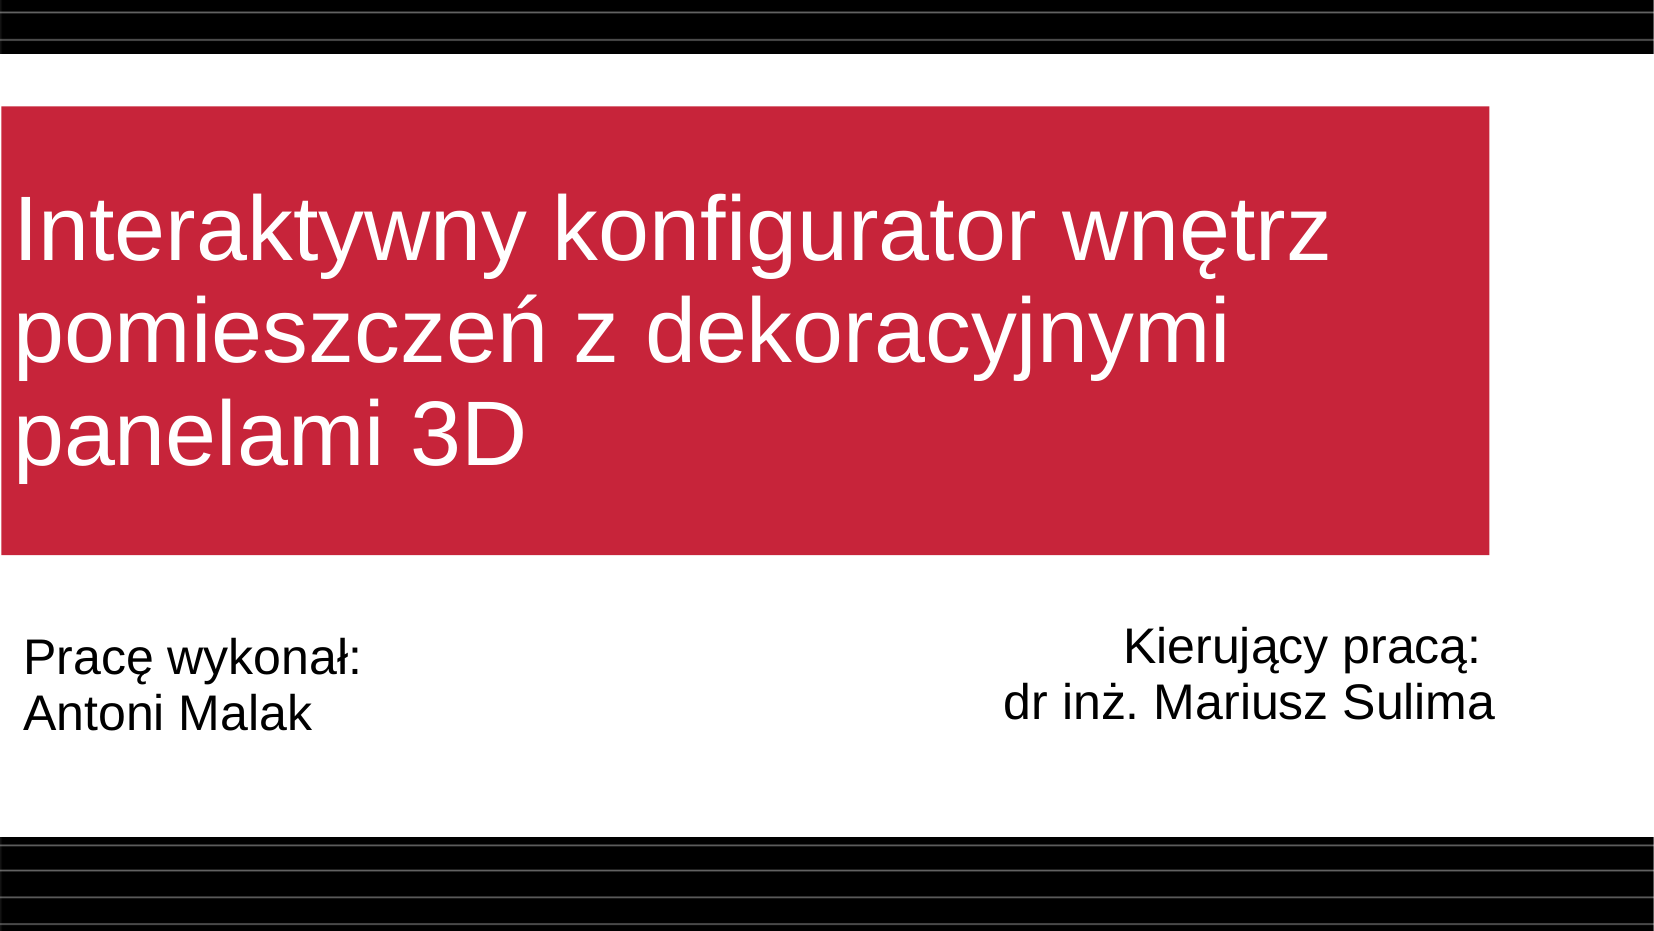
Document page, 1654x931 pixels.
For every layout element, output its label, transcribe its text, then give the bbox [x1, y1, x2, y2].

picture [0, 0, 1654, 54]
title Interaktywny konfigurator wnętrz pomieszczeń z dekoracyjnymi panelami 3D [1, 106, 1490, 556]
subtitle Pracę wykonał: Antoni Malak [23, 578, 886, 792]
picture [0, 837, 1654, 931]
text_box Kierujący pracą: dr inż. Mariusz Sulima [1003, 590, 1607, 758]
